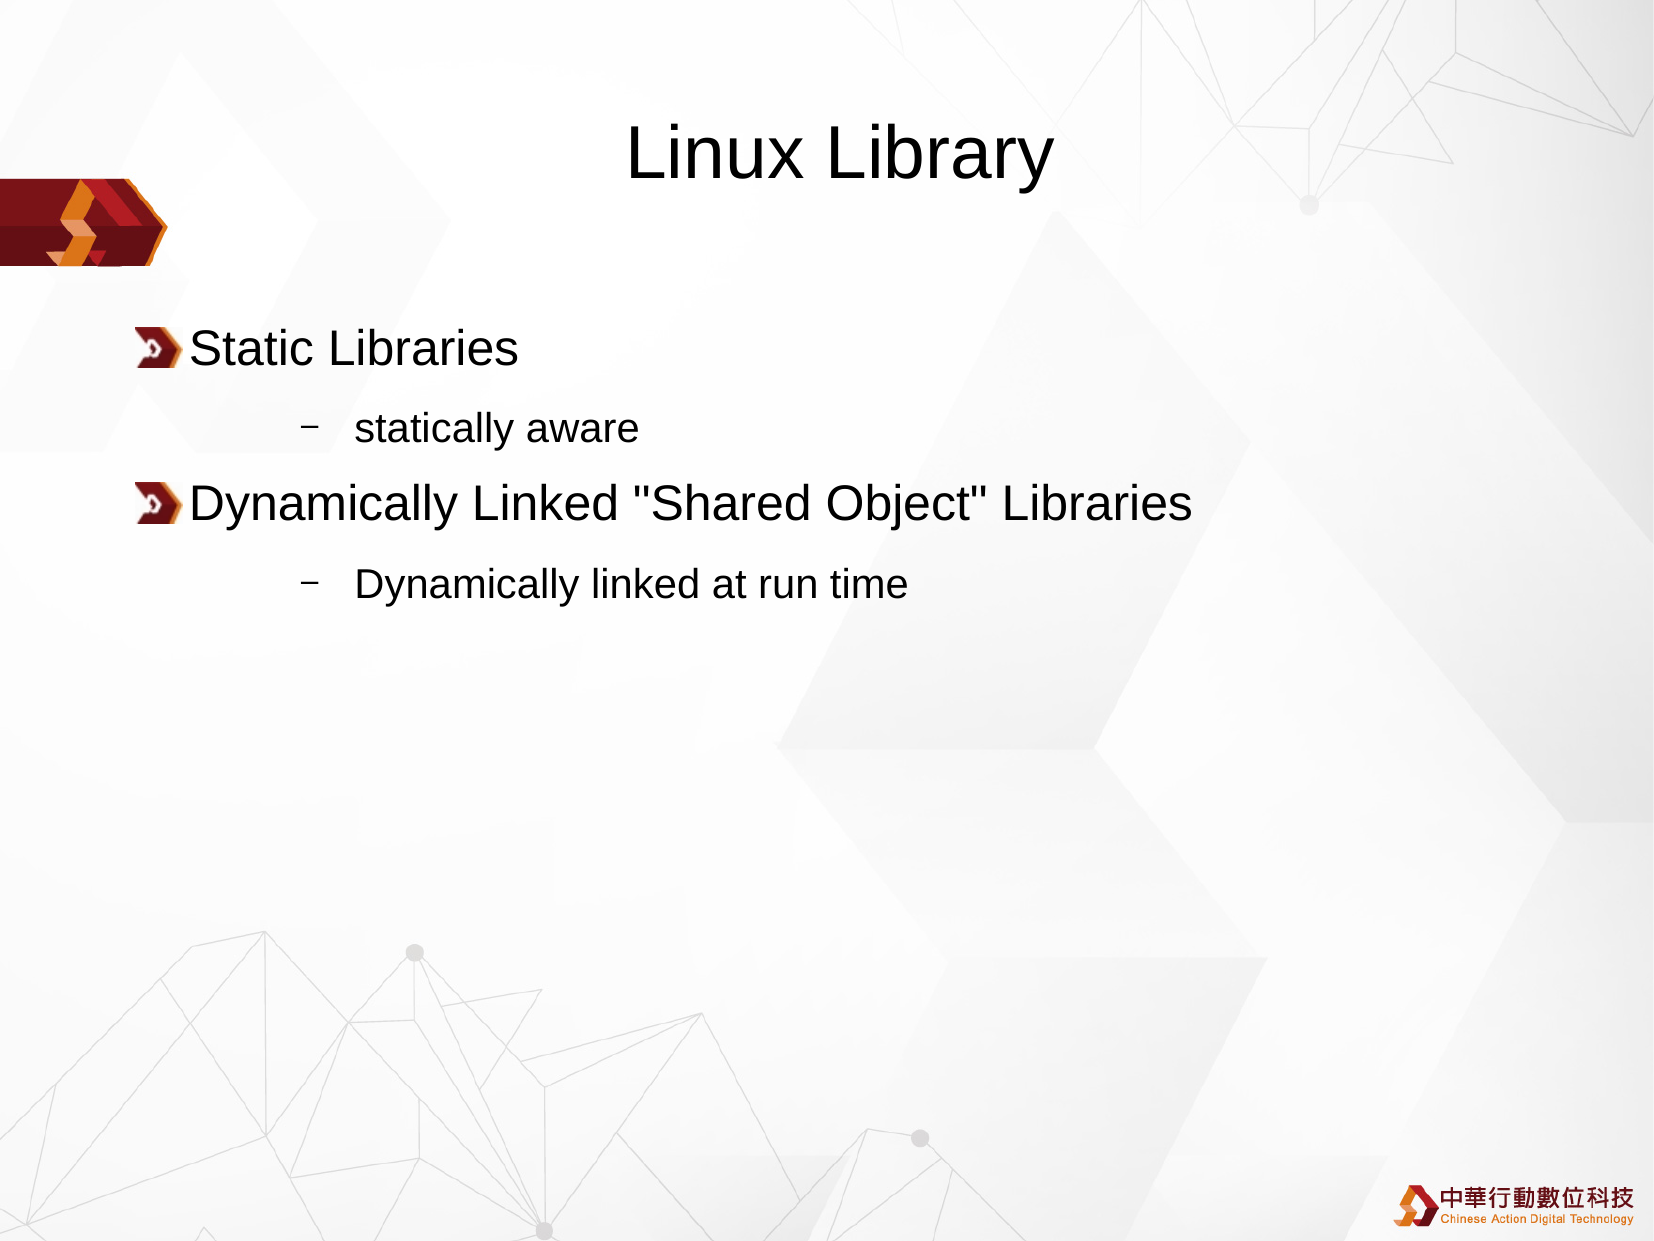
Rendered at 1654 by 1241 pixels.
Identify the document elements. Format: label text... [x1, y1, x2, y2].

list Static Libraries statically aware Dynamically Linked "Shared Object" Libraries Dynamically linked at run time [118, 319, 1571, 1040]
title Linux Library [82, 49, 1571, 257]
picture [0, 0, 1654, 1241]
